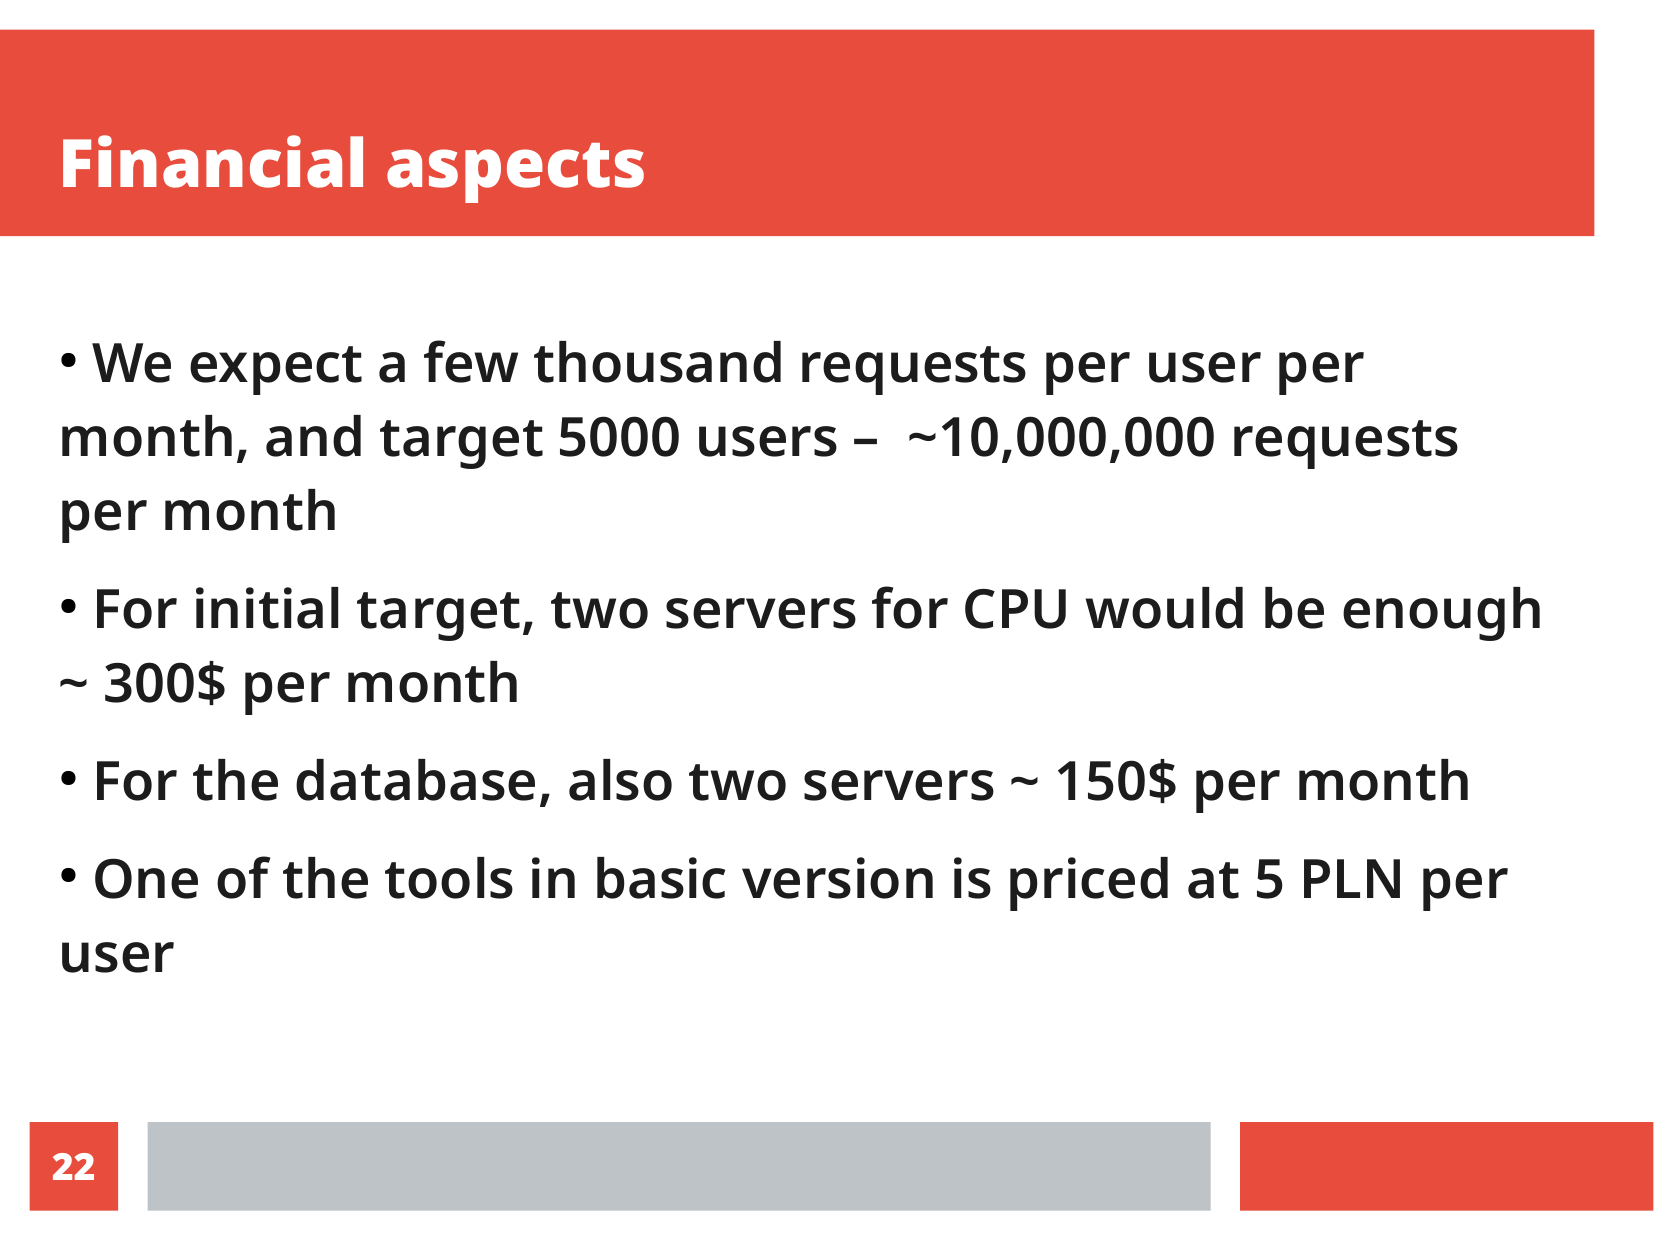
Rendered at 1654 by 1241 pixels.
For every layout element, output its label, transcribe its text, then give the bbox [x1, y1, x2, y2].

title Financial aspects [59, 59, 1595, 207]
list We expect a few thousand requests per user per month, and target 5000 users – ~10,000,000 requests per month For initial target, two servers for CPU would be enough ~ 300$ per month For the database, also two servers ~ 150$ per month One of the tools in basic version is priced at 5 PLN per user [59, 324, 1565, 1093]
